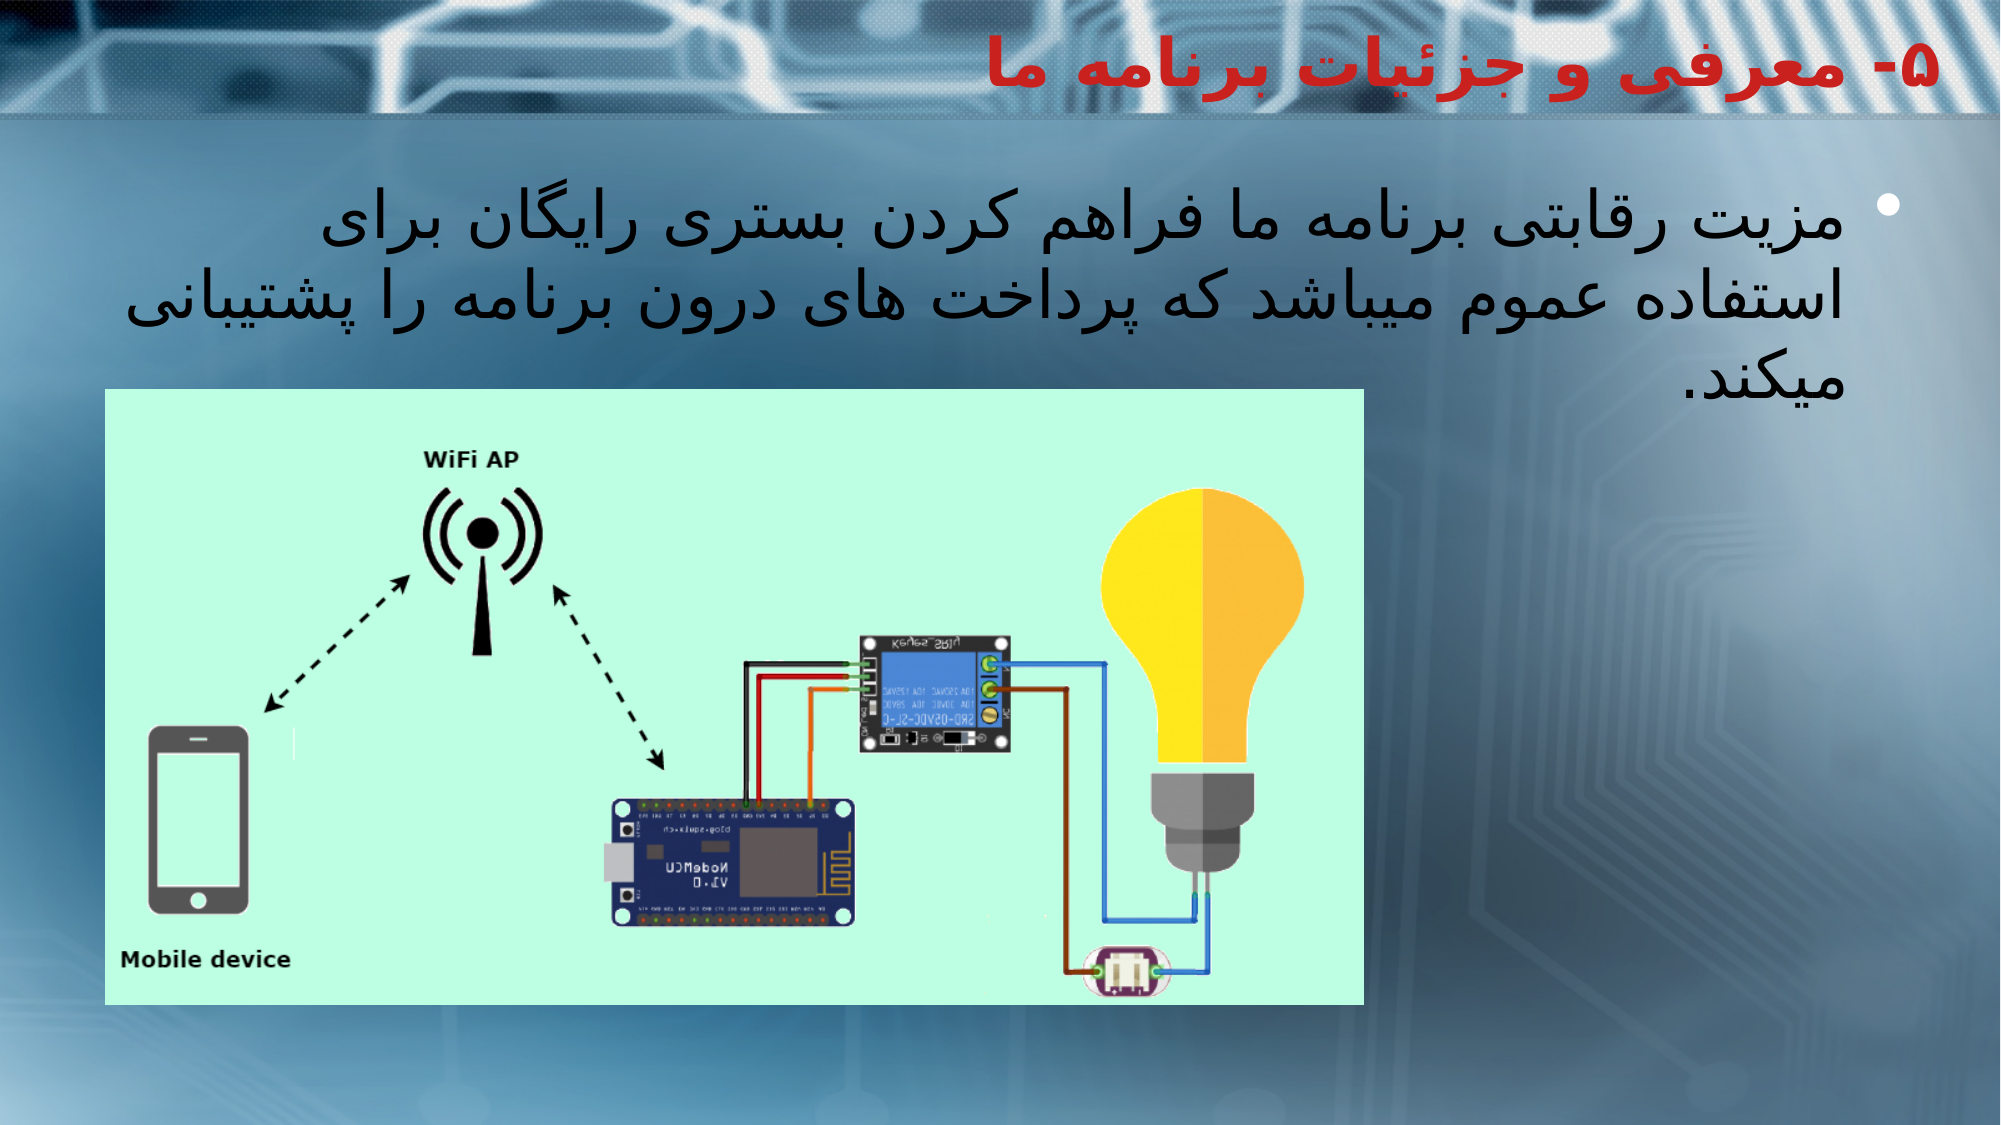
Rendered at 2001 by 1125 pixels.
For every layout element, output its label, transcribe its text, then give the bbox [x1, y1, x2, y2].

text_box ۵- معرفی و جزئیات برنامه ما [0, 0, 2000, 120]
picture [0, 0, 2001, 1125]
text_box مزیت رقابتی برنامه ما فراهم کردن بستری رایگان برای استفاده عموم میباشد که پرداخت های درون برنامه را پشتیبانی میکند. [105, 164, 1920, 1050]
